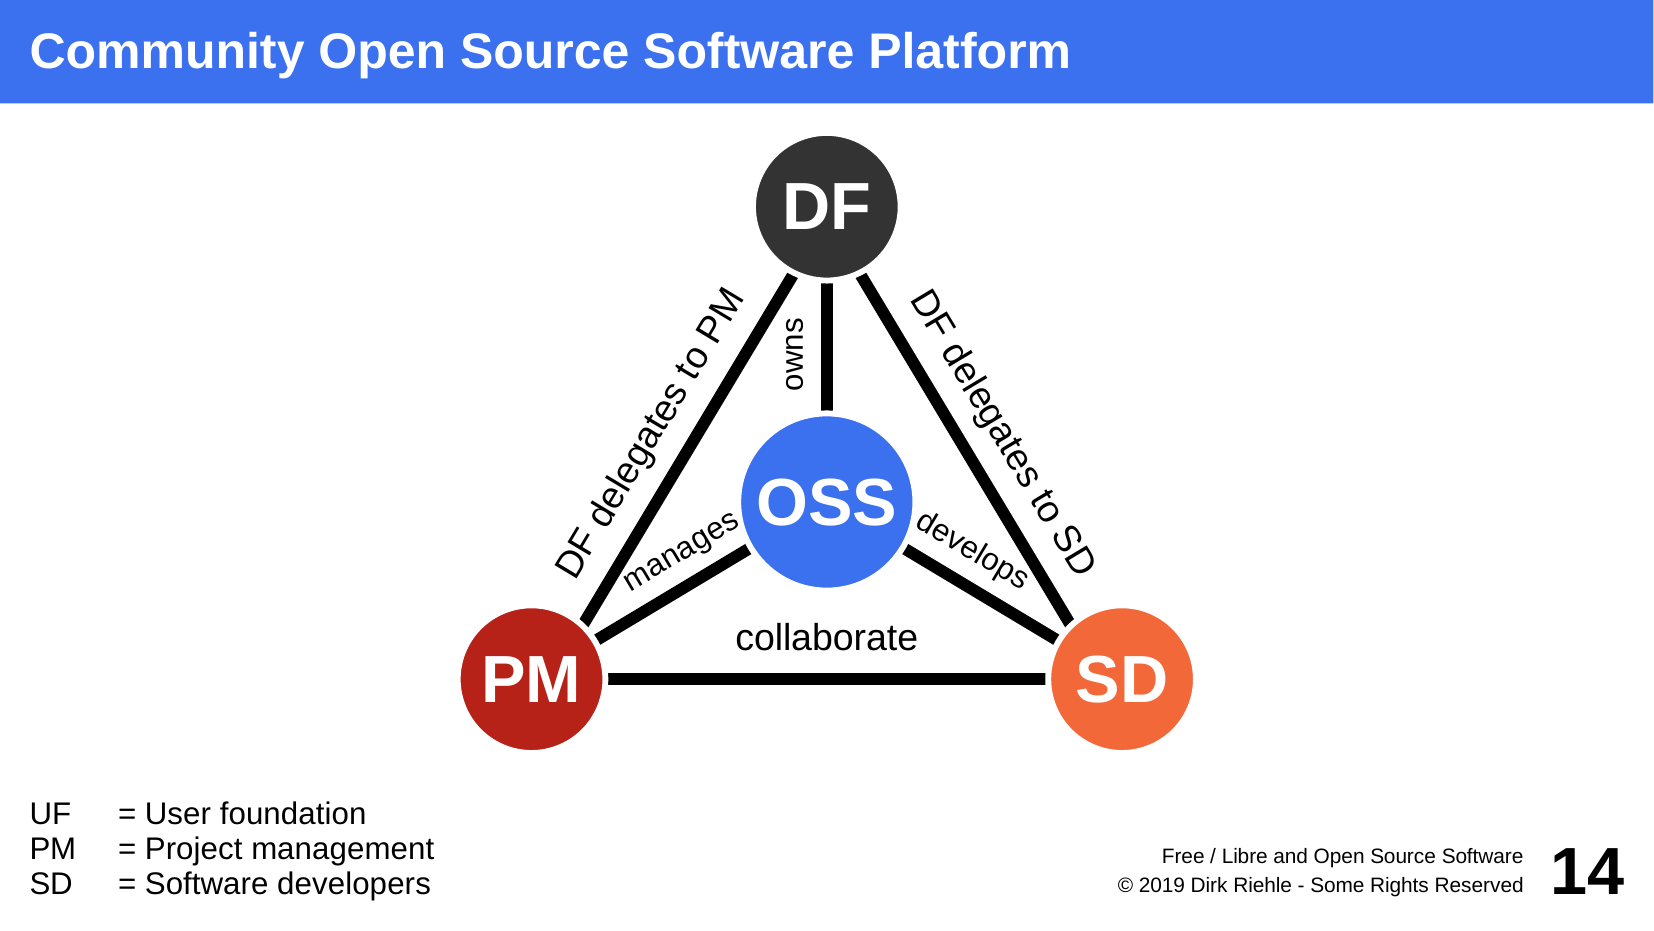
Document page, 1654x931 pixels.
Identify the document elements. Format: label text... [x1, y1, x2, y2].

title Community Open Source Software Platform [0, 0, 1654, 104]
text_box SD [1048, 605, 1196, 754]
text_box OSS [738, 413, 916, 591]
text_box UF = User foundation PM = Project management SD = Software developers [0, 752, 1123, 931]
text_box DF [752, 132, 901, 281]
text_box PM [457, 605, 606, 754]
